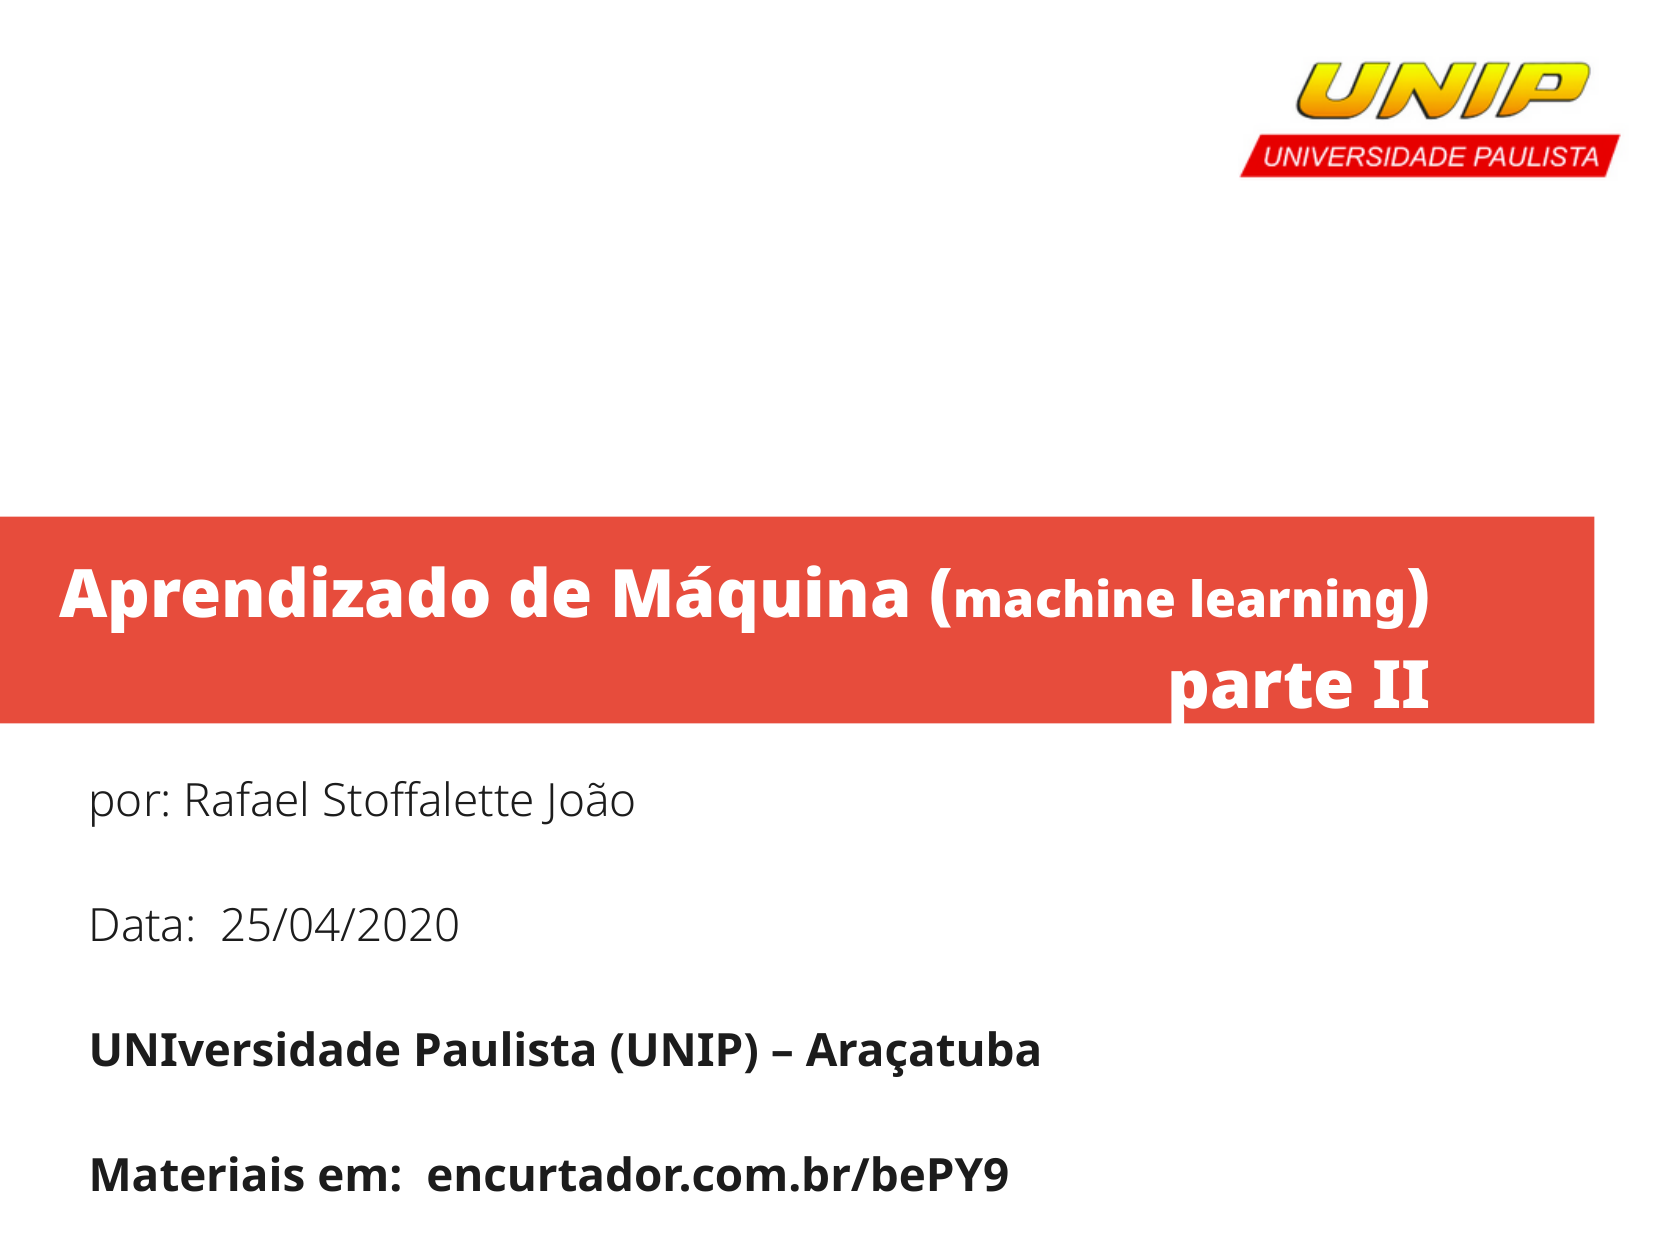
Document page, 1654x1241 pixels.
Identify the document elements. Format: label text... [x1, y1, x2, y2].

subtitle por: Rafael Stoffalette João Data: 25/04/2020 UNIversidade Paulista (UNIP) – Araçatuba Materiais em: encurtador.com.br/bePY9 [88, 767, 1595, 1182]
title Aprendizado de Máquina (machine learning) parte II [59, 546, 1595, 694]
picture [1238, 19, 1635, 209]
